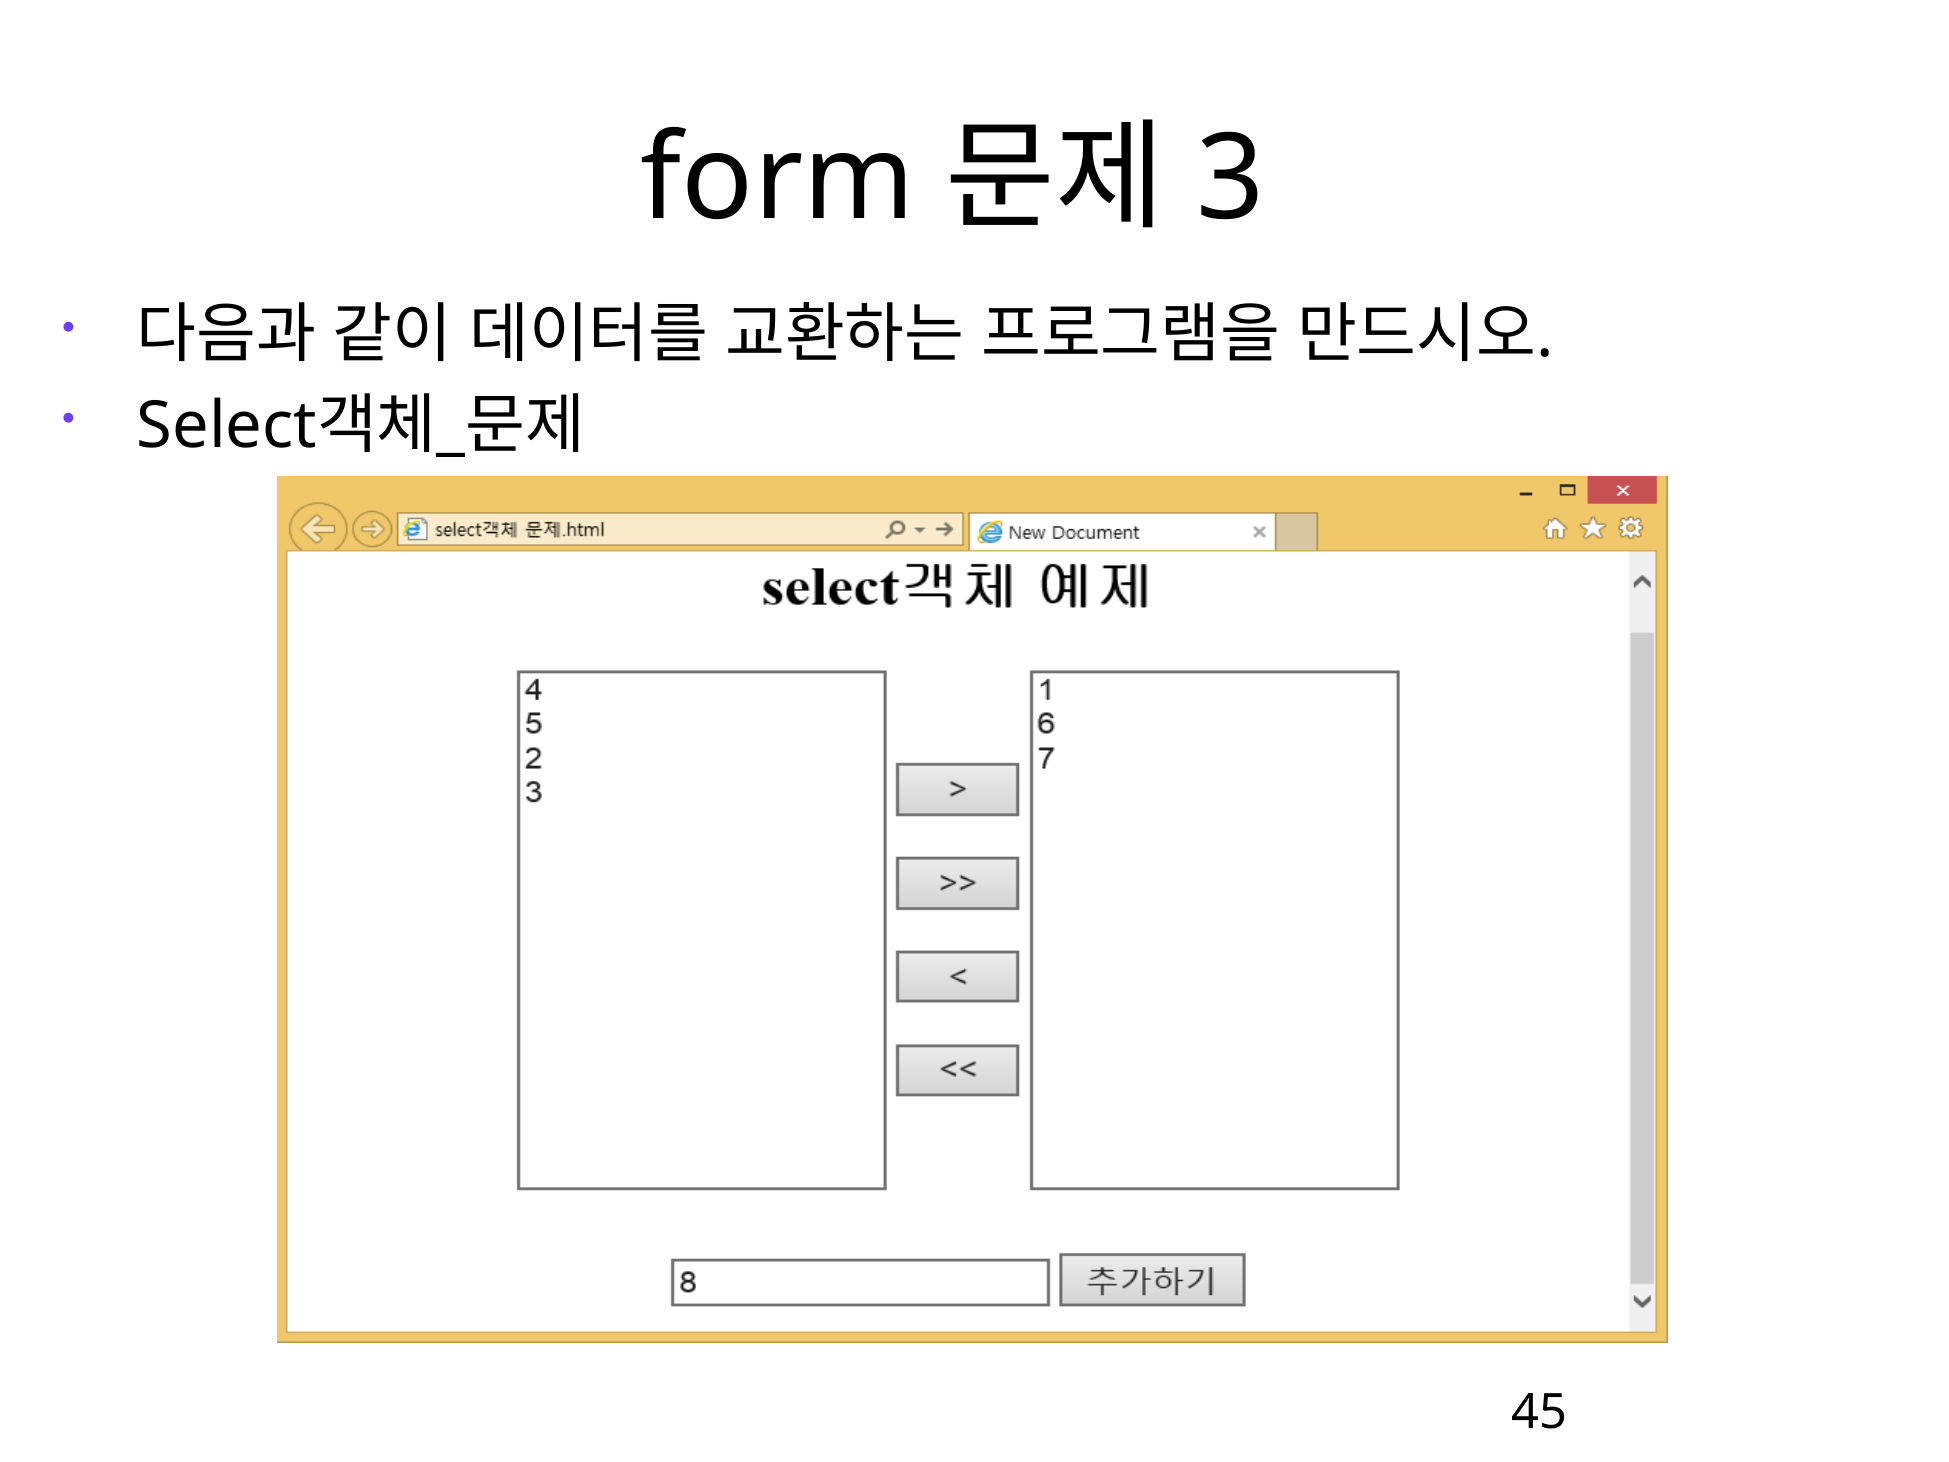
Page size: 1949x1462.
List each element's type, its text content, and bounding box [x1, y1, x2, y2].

slide_number <숫자> [1496, 1372, 1899, 1462]
title form 문제 3 [156, 92, 1749, 255]
picture [277, 476, 1668, 1343]
list 다음과 같이 데이터를 교환하는 프로그램을 만드시오. Select객체_문제 [48, 284, 1897, 1343]
